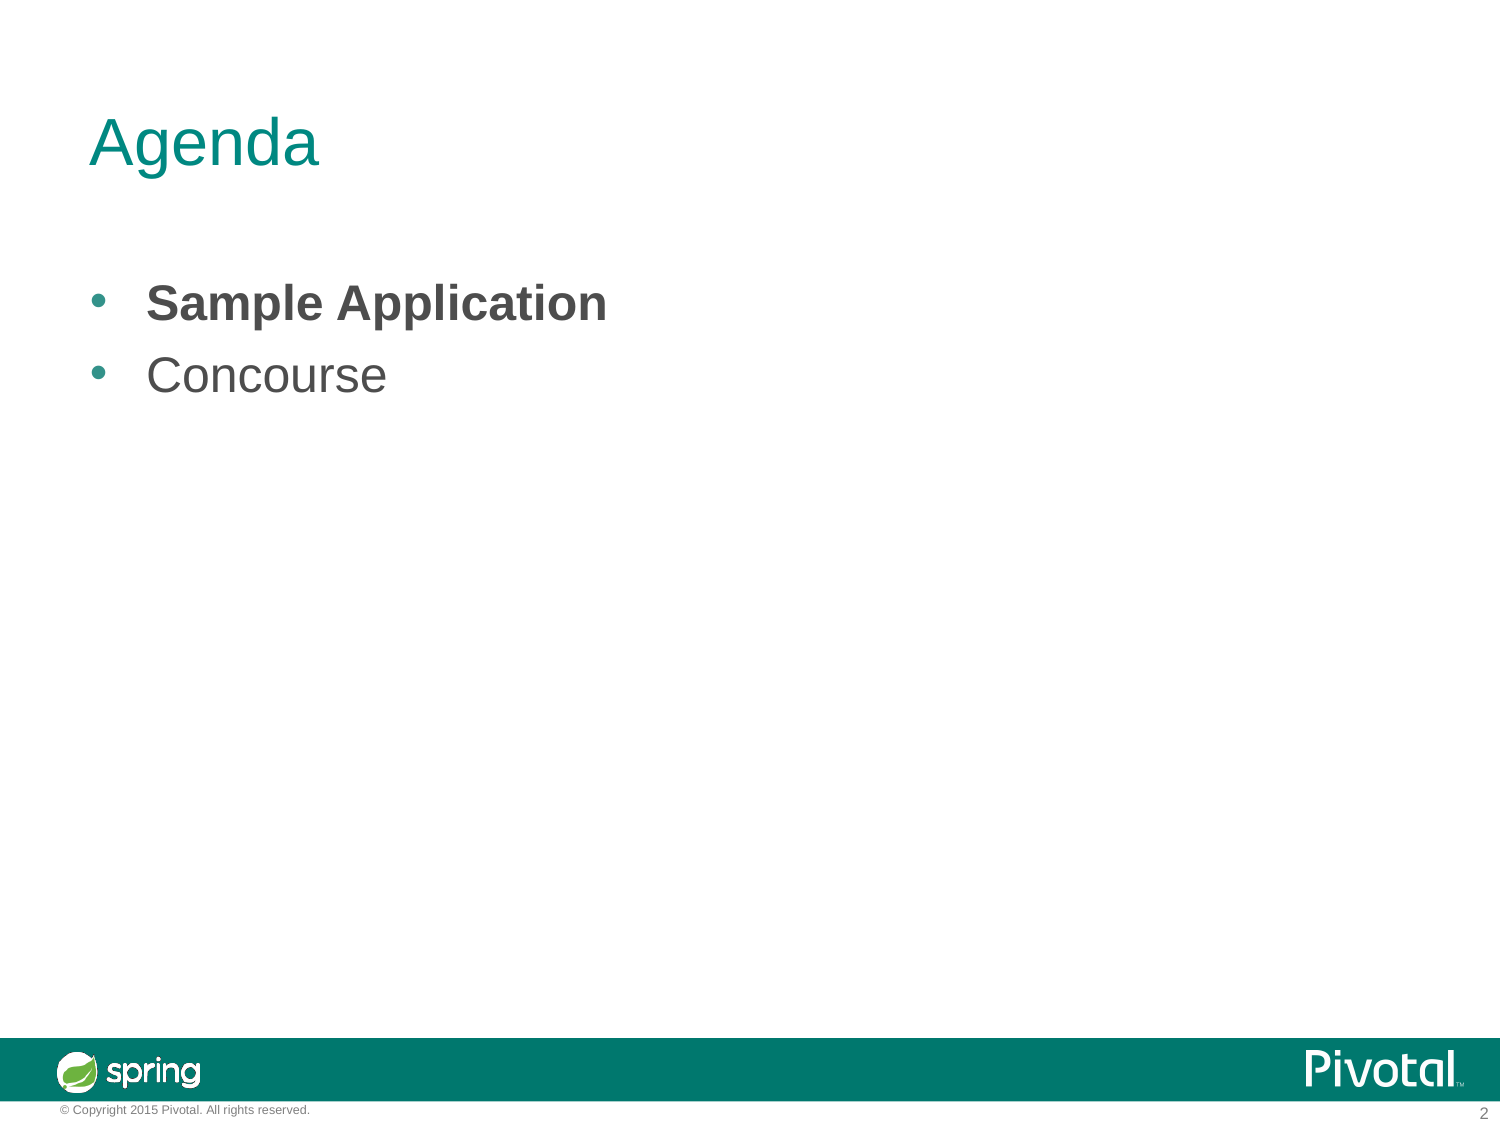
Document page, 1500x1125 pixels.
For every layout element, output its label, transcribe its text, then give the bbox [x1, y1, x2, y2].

title Agenda [75, 45, 1426, 233]
list Sample Application Concourse [75, 262, 1426, 1005]
picture [1306, 1050, 1464, 1087]
picture [32, 1041, 210, 1103]
